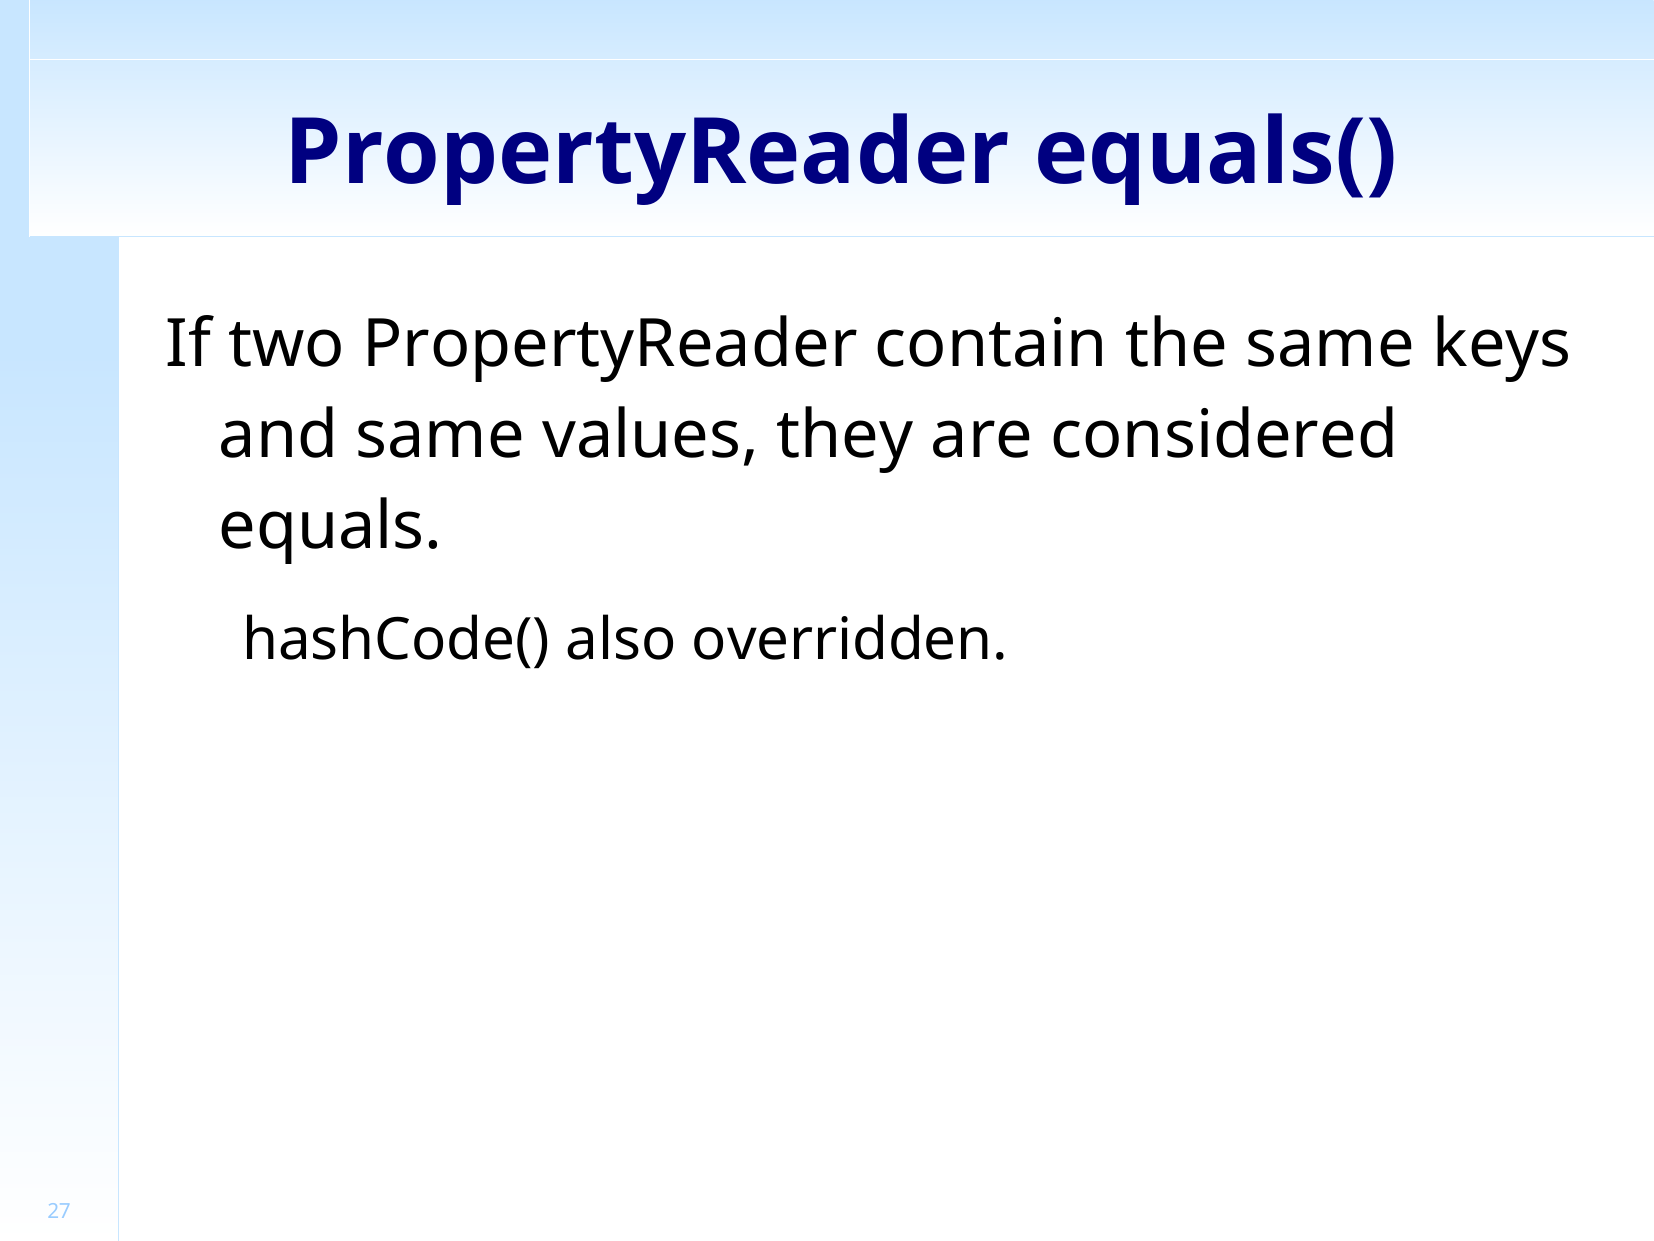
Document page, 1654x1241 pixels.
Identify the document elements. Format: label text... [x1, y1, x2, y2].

list If two PropertyReader contain the same keys and same values, they are considered equals. hashCode() also overridden. [147, 295, 1625, 1182]
title PropertyReader equals() [29, 59, 1654, 237]
